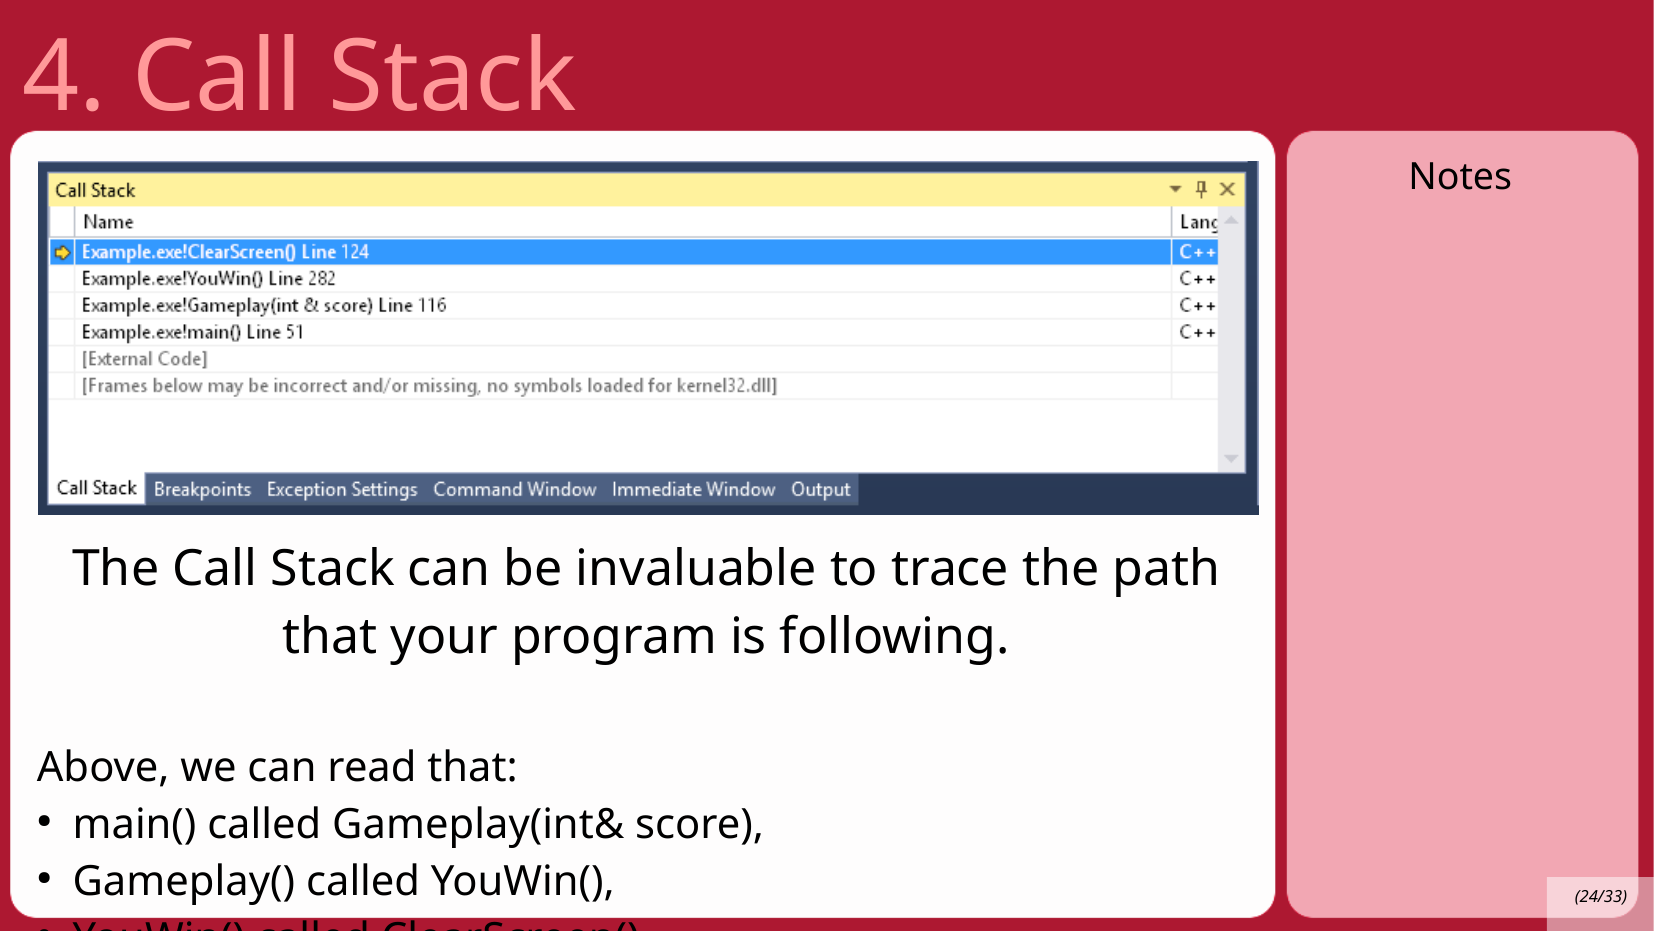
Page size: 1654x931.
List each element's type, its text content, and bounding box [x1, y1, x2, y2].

picture [0, 0, 1654, 931]
text_box The Call Stack can be invaluable to trace the path that your program is following. Above, we can read that: main() called Gameplay(int& score), Gameplay() called YouWin(), YouWin() called ClearScreen() [36, 532, 1257, 901]
text_box Notes [1290, 141, 1631, 199]
text_box (<number>/33) [1546, 877, 1654, 931]
title 4. Call Stack [22, 7, 1511, 136]
